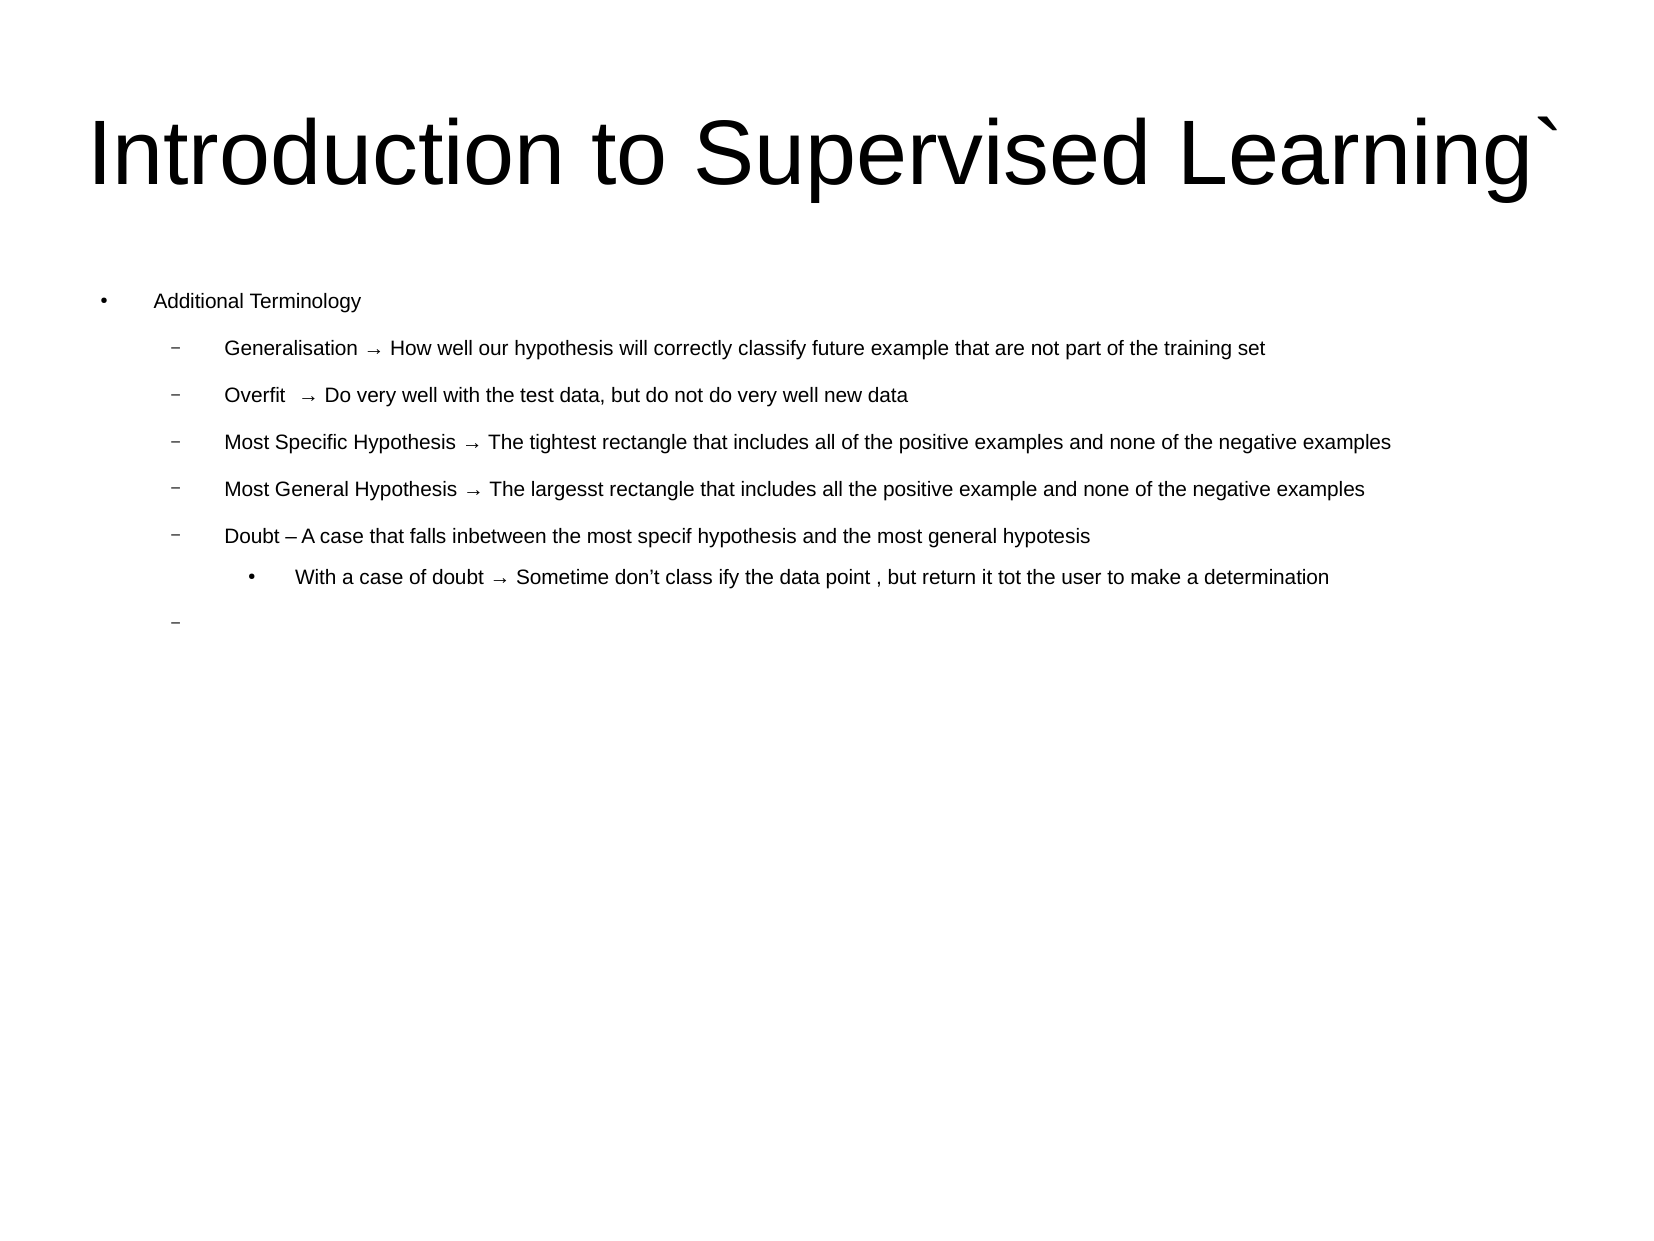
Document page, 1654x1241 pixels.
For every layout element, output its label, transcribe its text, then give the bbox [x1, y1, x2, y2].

title Introduction to Supervised Learning` [82, 49, 1571, 257]
list Additional Terminology Generalisation → How well our hypothesis will correctly classify future example that are not part of the training set Overfit → Do very well with the test data, but do not do very well new data Most Specific Hypothesis → The tightest rectangle that includes all of the positive examples and none of the negative examples Most General Hypothesis → The largesst rectangle that includes all the positive example and none of the negative examples Doubt – A case that falls inbetween the most specif hypothesis and the most general hypotesis With a case of doubt → Sometime don’t class ify the data point , but return it tot the user to make a determination [82, 290, 1571, 1229]
